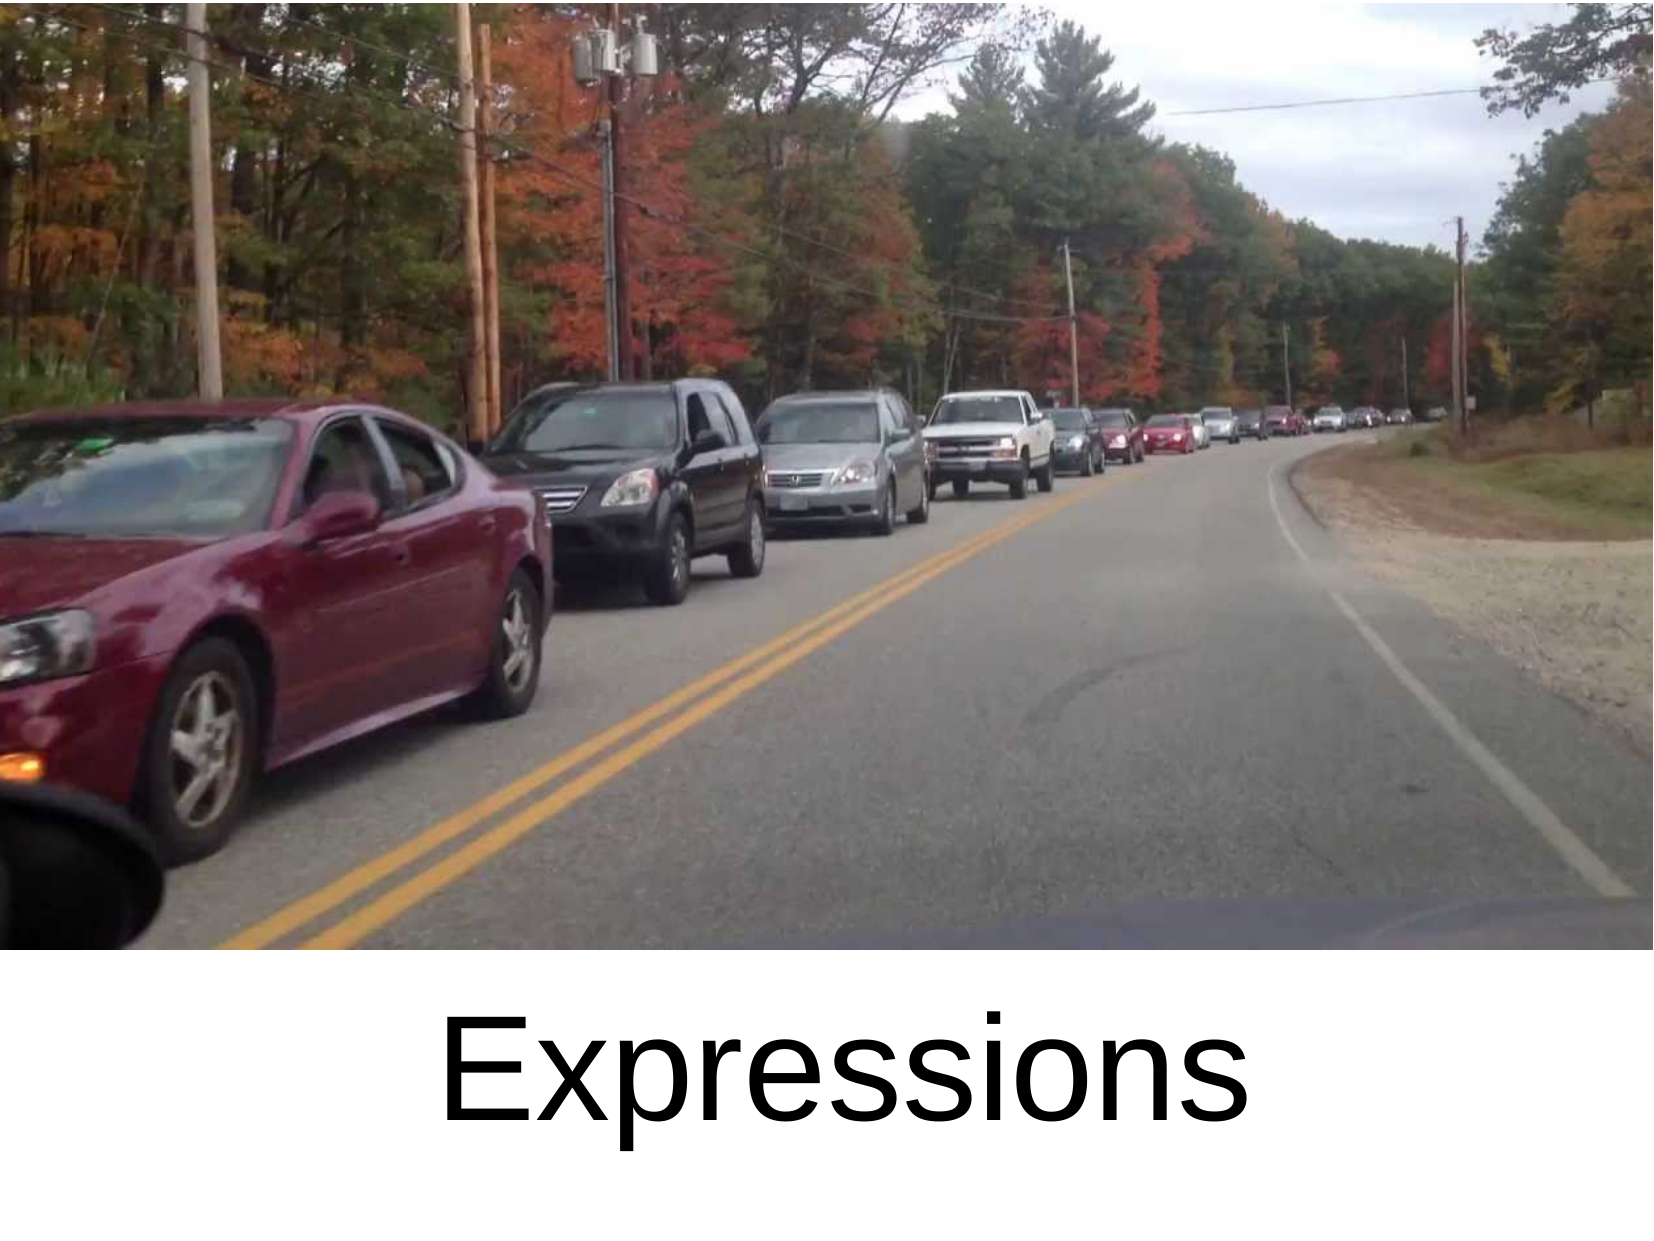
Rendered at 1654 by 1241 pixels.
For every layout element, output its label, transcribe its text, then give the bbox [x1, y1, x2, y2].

subtitle Expressions [100, 972, 1588, 1164]
picture [0, 3, 1653, 950]
